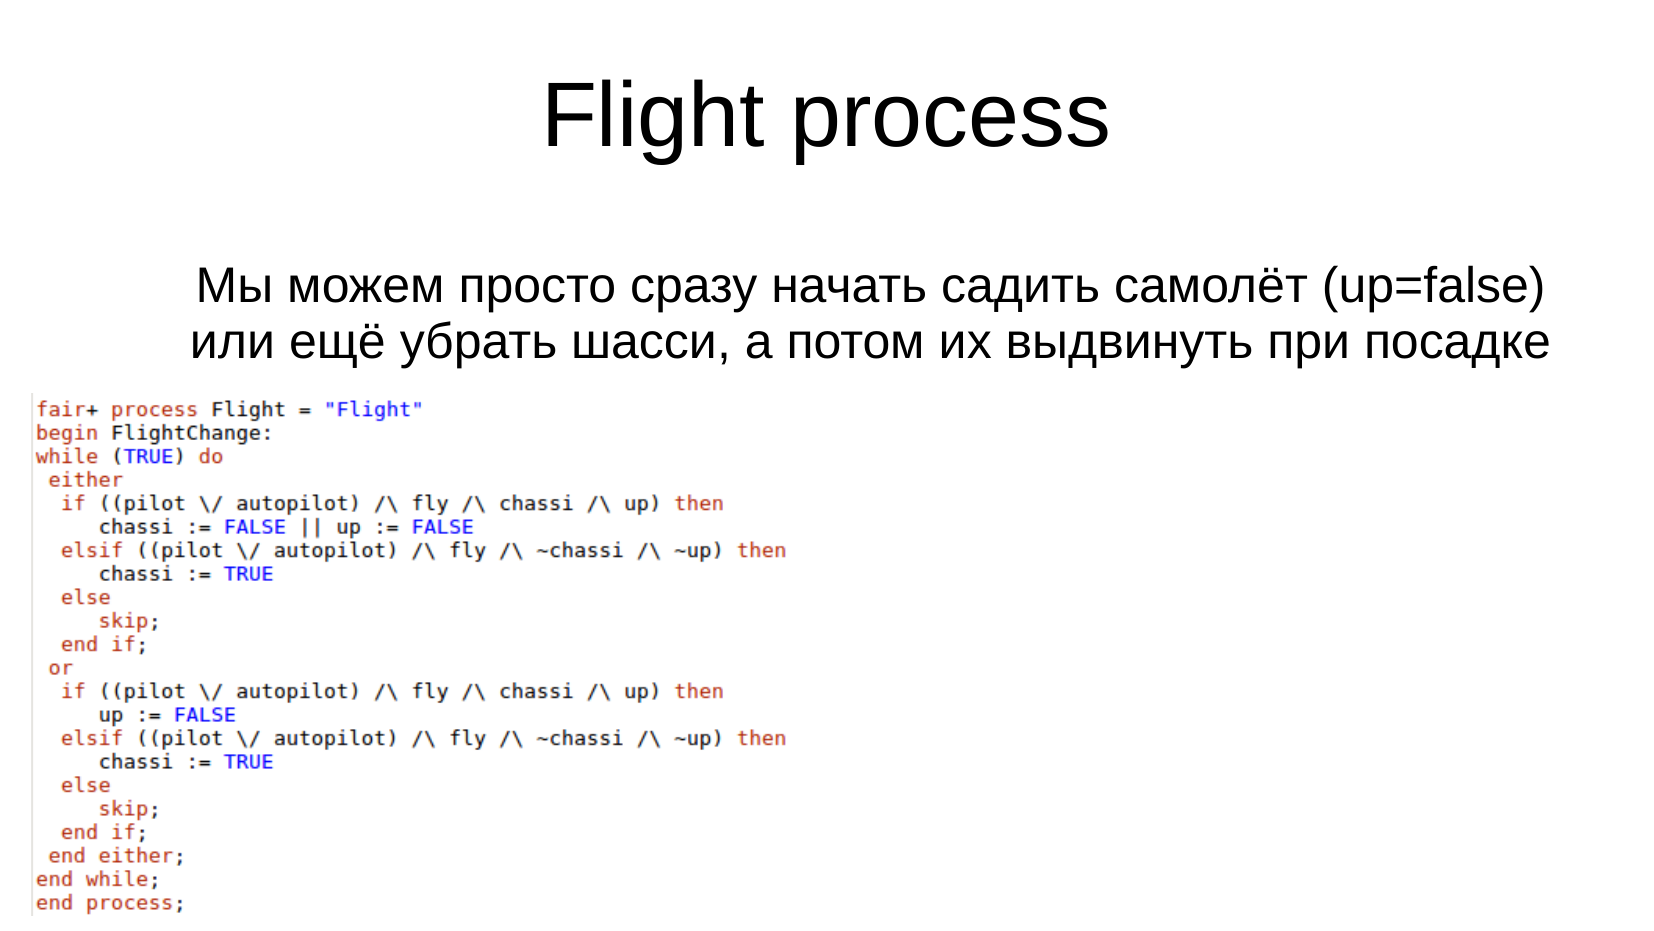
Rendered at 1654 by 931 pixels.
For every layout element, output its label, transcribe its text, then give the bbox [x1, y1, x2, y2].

picture [30, 393, 798, 916]
title Мы можем просто сразу начать садить самолёт (up=false) или ещё убрать шасси, а потом их выдвинуть при посадке [177, 145, 1565, 481]
title Flight process [82, 12, 1571, 218]
